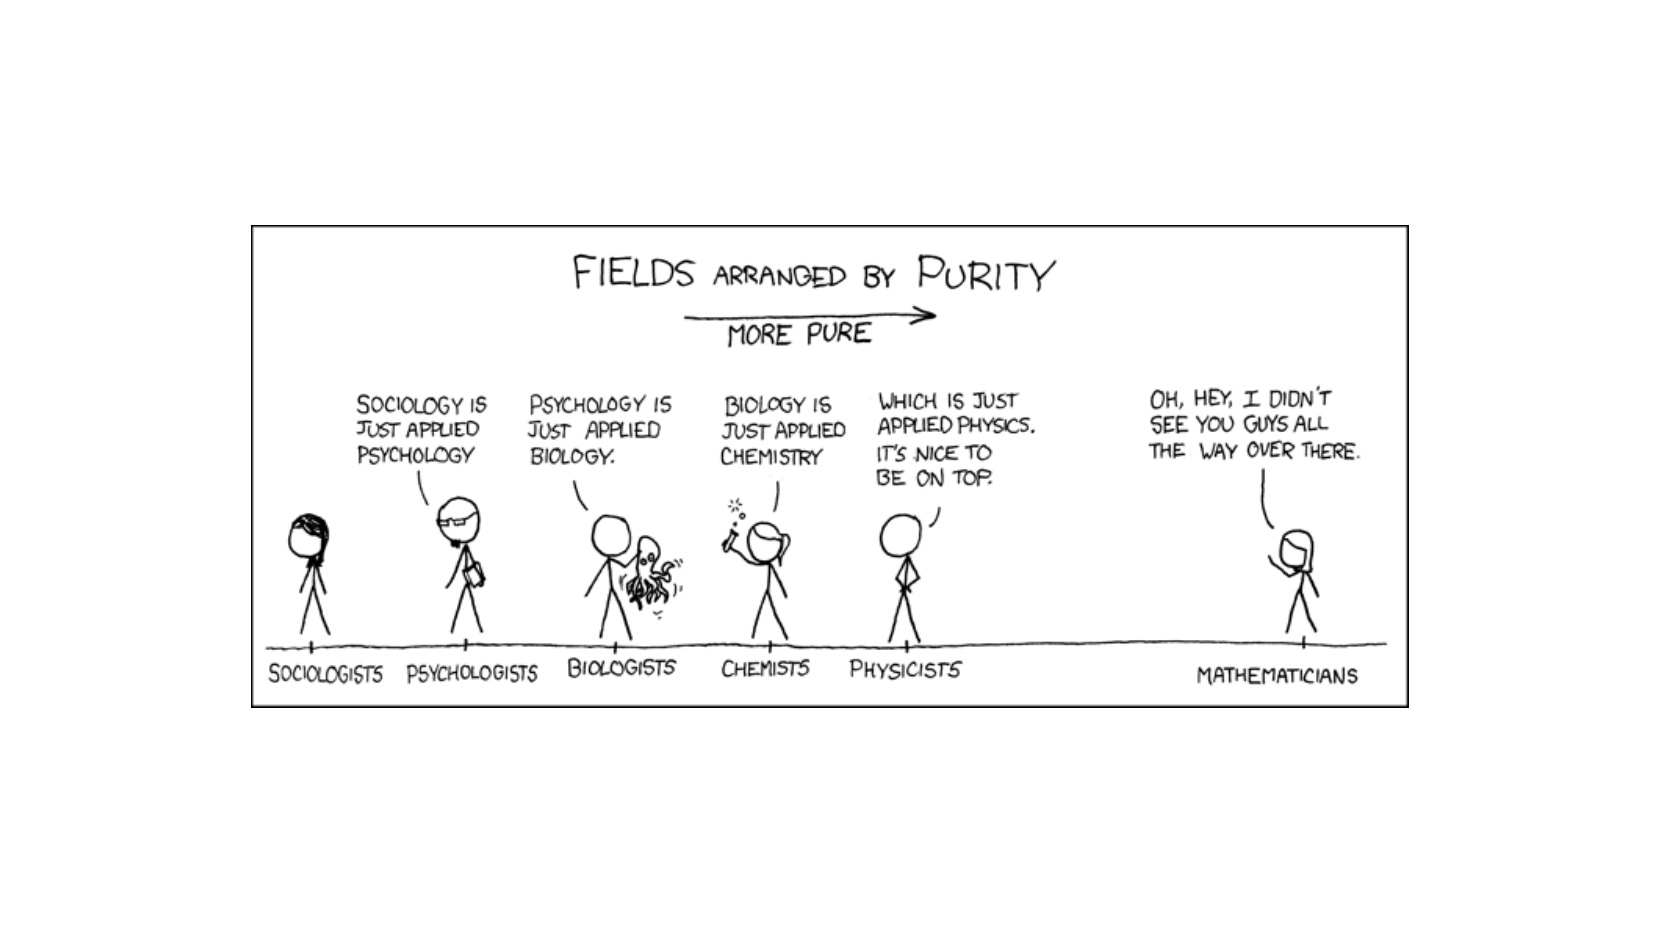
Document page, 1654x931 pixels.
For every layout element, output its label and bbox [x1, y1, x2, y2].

picture [251, 225, 1409, 708]
